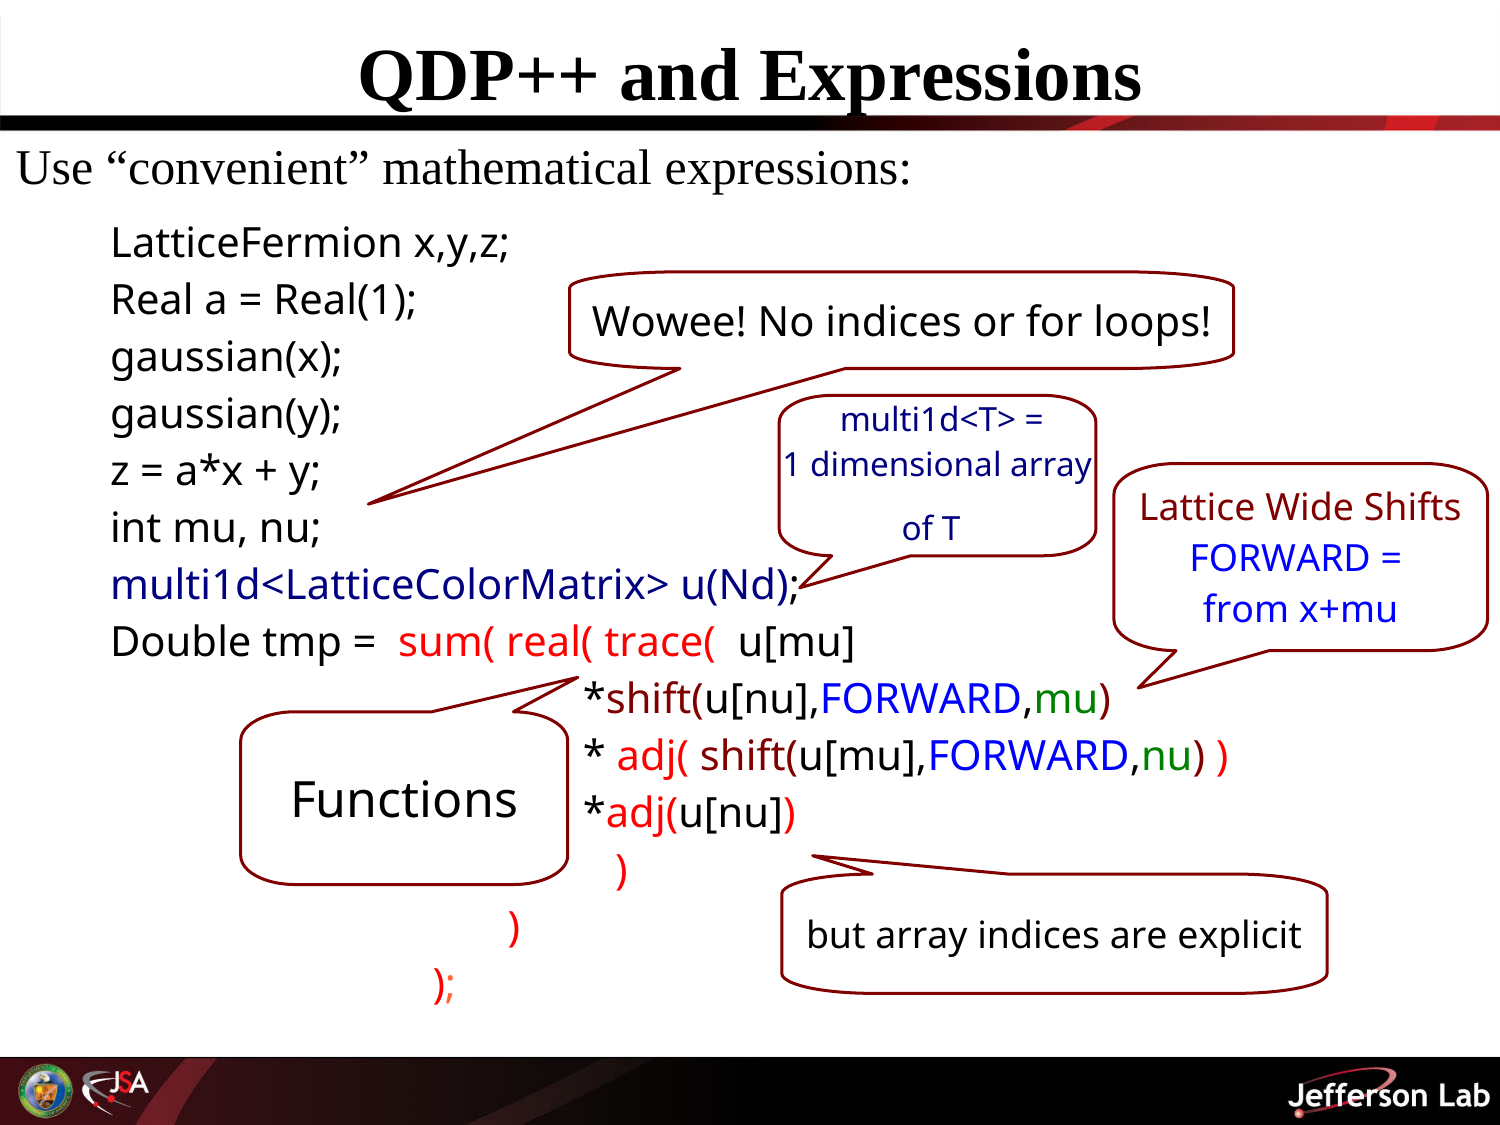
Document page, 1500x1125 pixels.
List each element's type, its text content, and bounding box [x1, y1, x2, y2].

list Use “convenient” mathematical expressions: [15, 139, 1416, 235]
picture [0, 0, 1500, 1125]
text_box LatticeFermion x,y,z; Real a = Real(1); gaussian(x); gaussian(y); z = a*x + y; int mu, nu; multi1d<LatticeColorMatrix> u(Nd); Double tmp = sum( real( trace( u[mu] *shift(u[nu],FORWARD,mu) * adj( shift(u[mu],FORWARD,nu) ) *adj(u[nu]) ) ) ); [93, 203, 1500, 1037]
text_box but array indices are explicit [781, 855, 1328, 994]
text_box Functions [240, 677, 578, 885]
title QDP++ and Expressions [112, 7, 1388, 139]
text_box Lattice Wide Shifts FORWARD = from x+mu [1113, 463, 1488, 689]
text_box Wowee! No indices or for loops! [368, 271, 1234, 505]
text_box multi1d<T> = 1 dimensional array of T [779, 395, 1096, 588]
